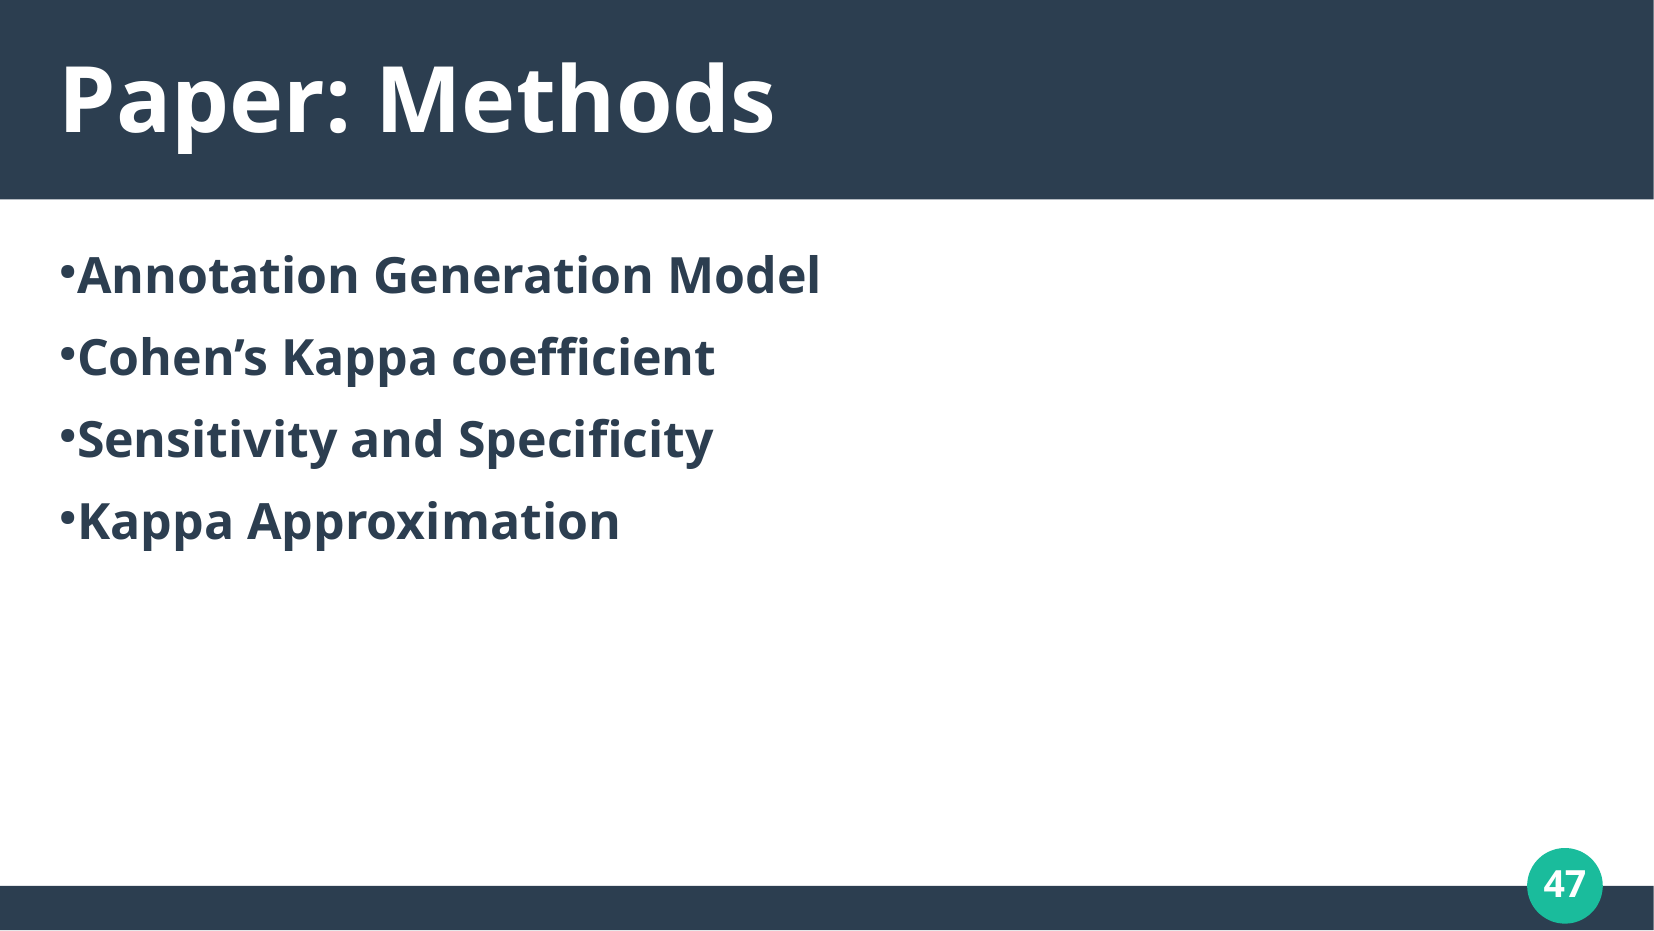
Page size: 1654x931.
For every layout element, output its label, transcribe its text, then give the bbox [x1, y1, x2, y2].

list Annotation Generation Model Cohen’s Kappa coefficient Sensitivity and Specificity Kappa Approximation [59, 243, 1595, 864]
title Paper: Methods [59, 37, 1595, 155]
